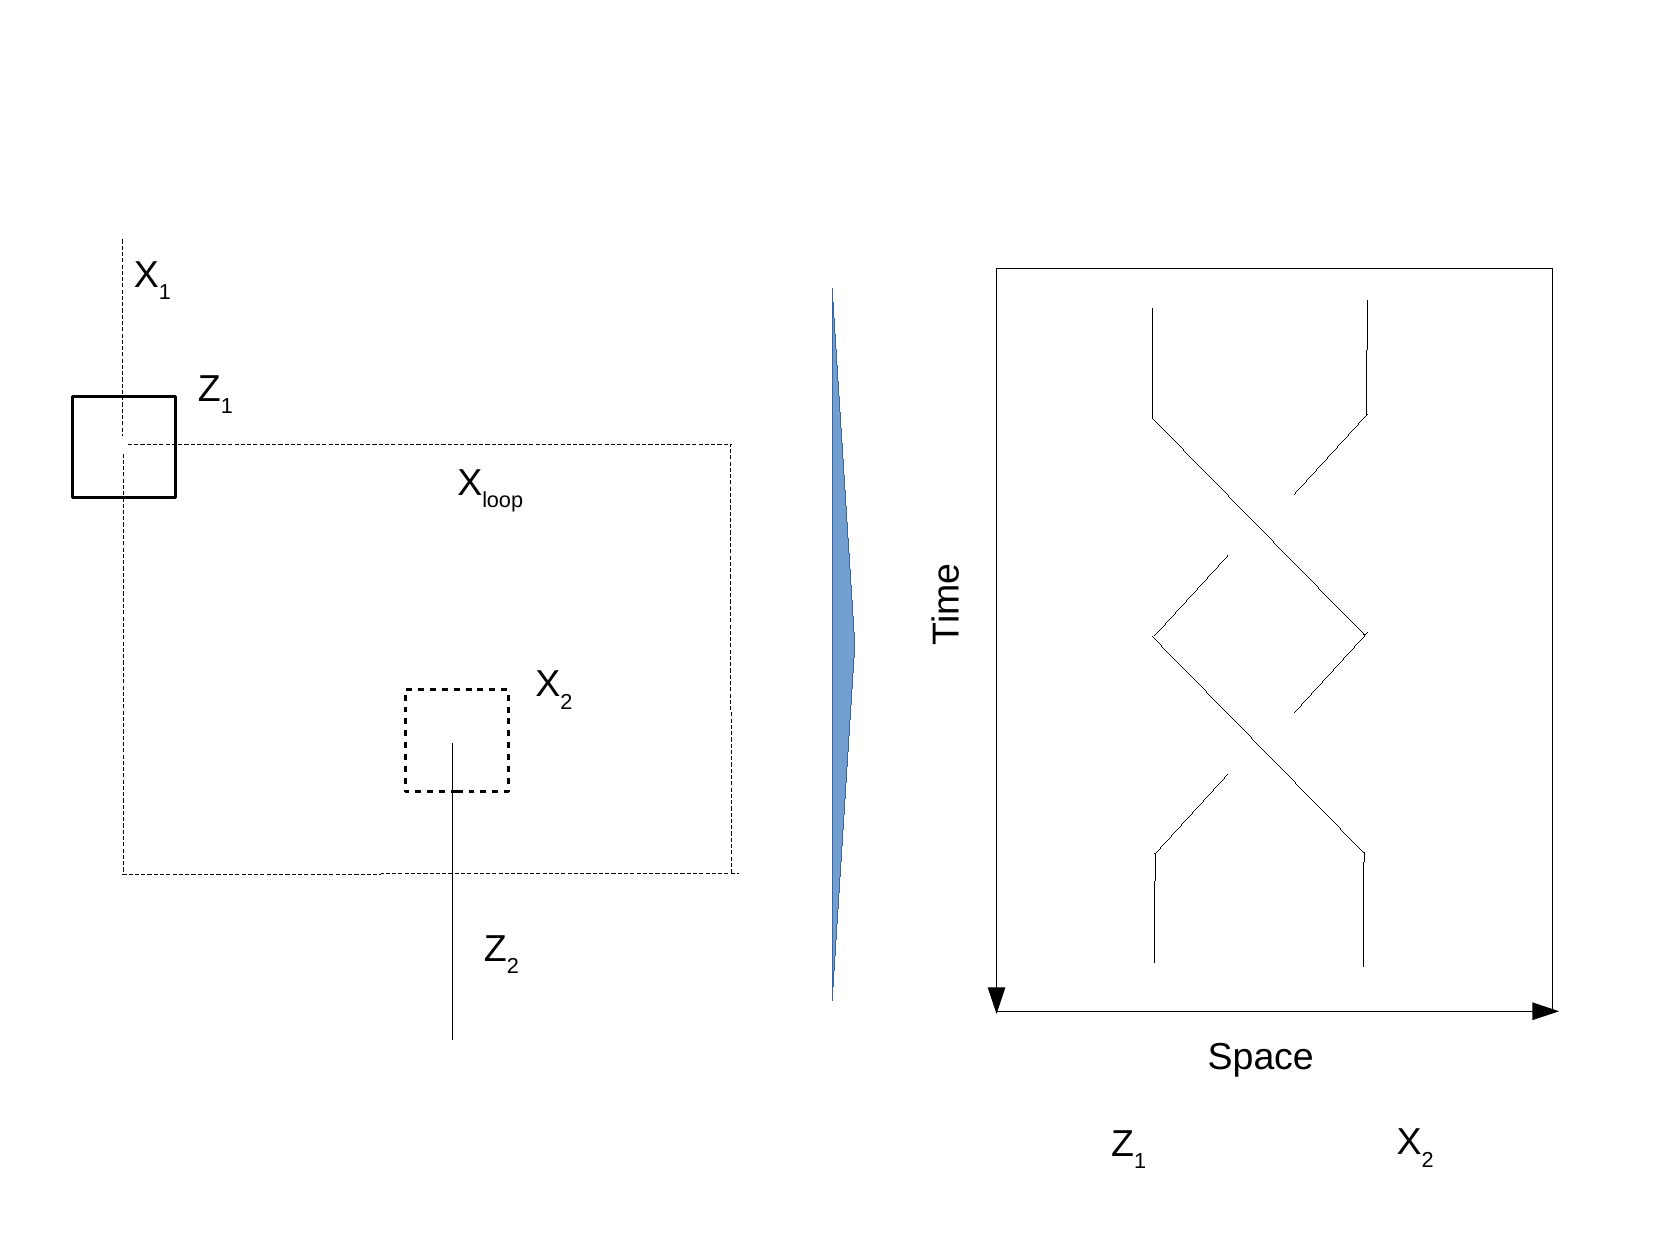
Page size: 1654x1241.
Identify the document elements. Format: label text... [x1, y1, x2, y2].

text_box X2 [1381, 1113, 1542, 1180]
text_box [832, 288, 855, 1001]
text_box Z2 [469, 919, 629, 986]
text_box X1 [119, 245, 279, 312]
text_box Z1 [183, 360, 343, 426]
text_box X2 [520, 655, 681, 722]
text_box Xloop [442, 453, 603, 520]
text_box Time [917, 533, 974, 676]
text_box Z1 [1096, 1115, 1256, 1181]
text_box Space [1189, 1027, 1332, 1085]
